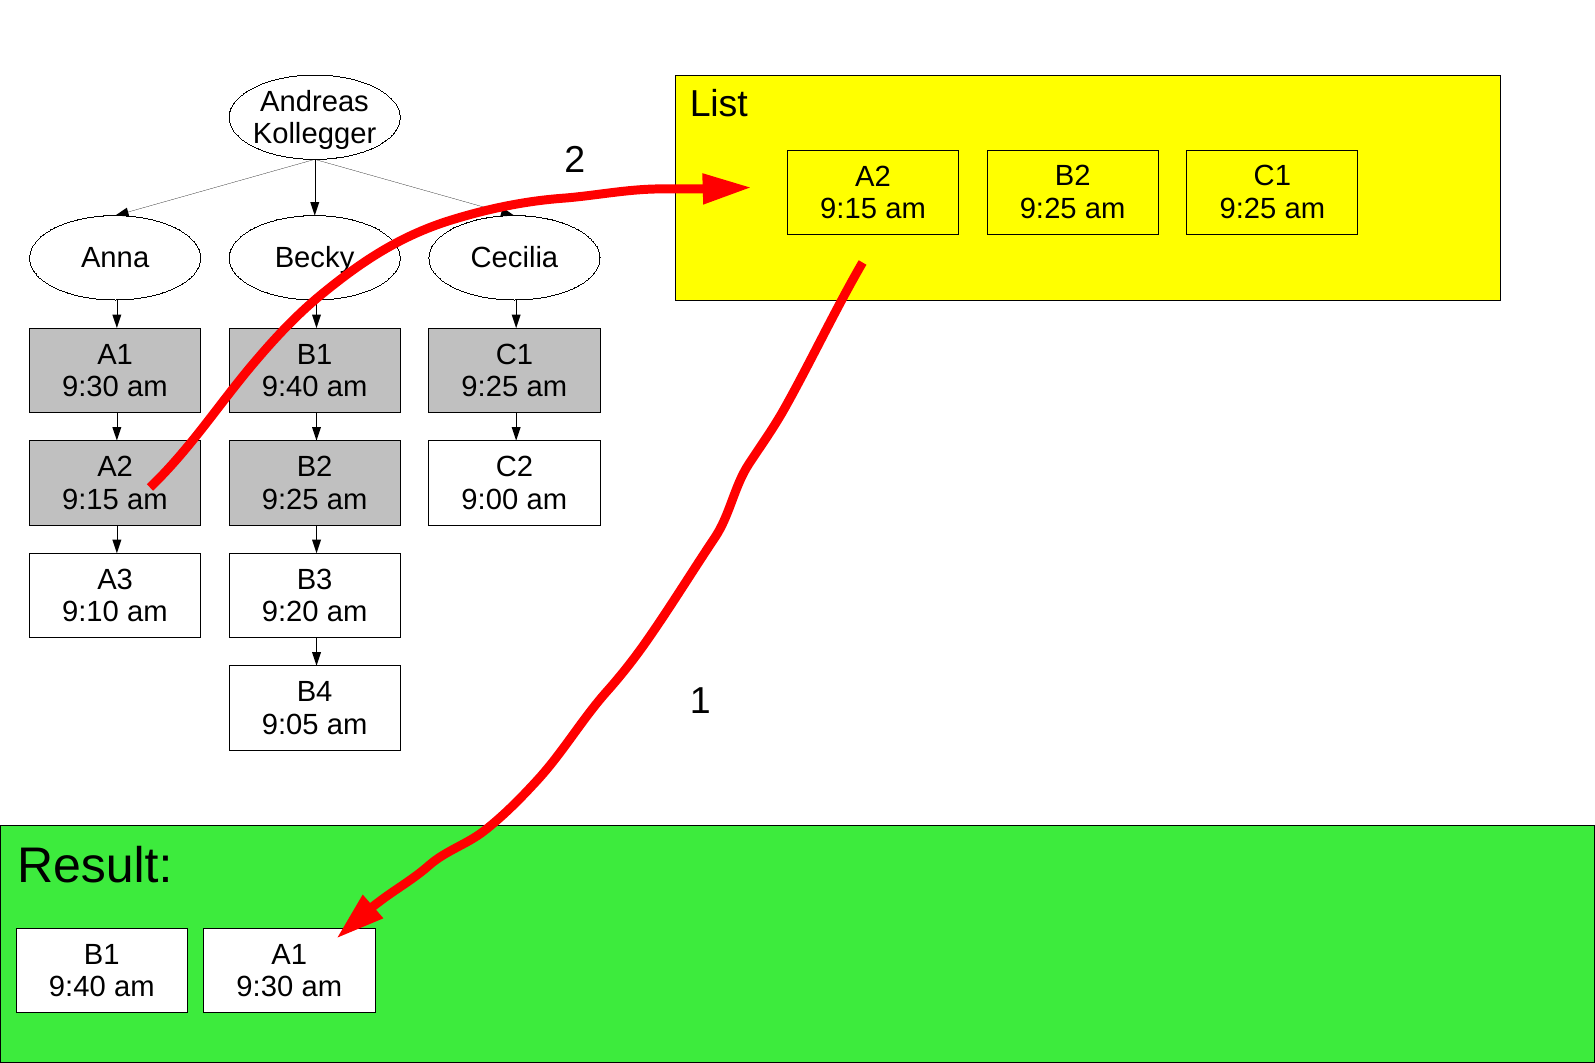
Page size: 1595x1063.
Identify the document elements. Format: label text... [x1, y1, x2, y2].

text_box [675, 75, 1501, 301]
text_box A1 9:30 am [203, 928, 376, 1013]
text_box Cecilia [428, 215, 601, 301]
text_box A1 9:30 am [29, 328, 201, 413]
text_box A3 9:10 am [29, 553, 201, 638]
text_box [0, 825, 1595, 1063]
text_box C2 9:00 am [428, 440, 601, 526]
text_box List [675, 75, 763, 132]
text_box 2 [549, 130, 601, 188]
text_box Result: [2, 829, 188, 901]
text_box 1 [675, 672, 726, 730]
text_box Becky [323, 248, 401, 300]
text_box C1 9:25 am [428, 328, 601, 413]
text_box A2 9:15 am [29, 440, 201, 526]
text_box B2 9:25 am [987, 150, 1159, 235]
text_box Andreas Kollegger [229, 75, 401, 160]
text_box Anna [29, 215, 201, 301]
text_box B1 9:40 am [229, 328, 401, 413]
text_box B4 9:05 am [229, 665, 401, 751]
text_box Becky [229, 215, 392, 300]
text_box B2 9:25 am [229, 440, 401, 526]
text_box B1 9:40 am [16, 928, 188, 1013]
text_box C1 9:25 am [1186, 150, 1358, 235]
text_box A2 9:15 am [787, 150, 959, 235]
text_box B3 9:20 am [229, 553, 401, 638]
text_box B1 9:40 am [229, 328, 278, 385]
